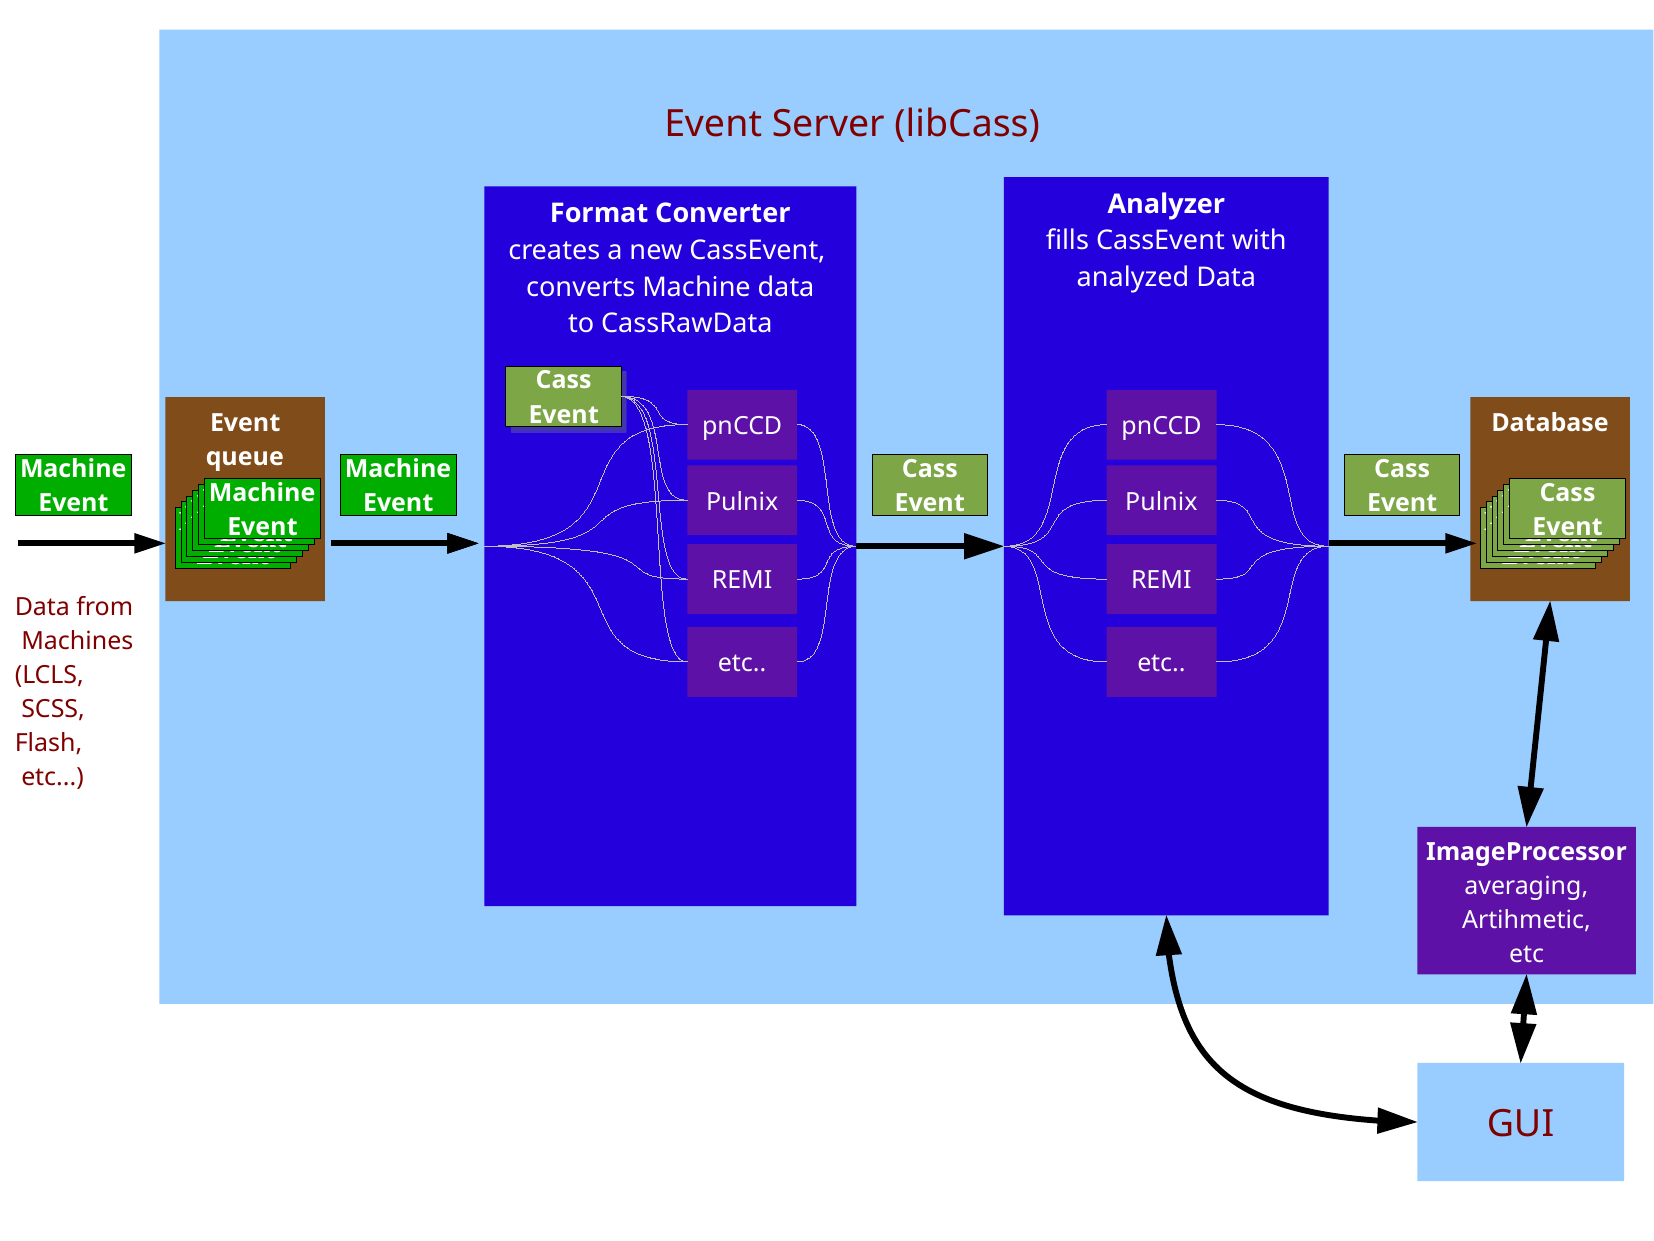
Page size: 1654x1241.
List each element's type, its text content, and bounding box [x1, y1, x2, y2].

text_box GUI [1417, 1062, 1625, 1182]
text_box Event queue [165, 397, 325, 602]
text_box Machine Event [1497, 490, 1614, 551]
text_box Machine Event [192, 490, 309, 551]
text_box ImageProcessor averaging, Artihmetic, etc [1417, 826, 1636, 975]
text_box Machine Event [204, 478, 321, 539]
text_box Machine Event [186, 496, 303, 557]
text_box Machine Event [1486, 501, 1602, 563]
text_box Machine Event [198, 484, 315, 545]
text_box [1168, 546, 1549, 1004]
text_box REMI [687, 544, 798, 615]
text_box Event Server (libCass) [649, 88, 1044, 149]
text_box Machine Event [1480, 507, 1596, 569]
text_box pnCCD [687, 389, 798, 460]
text_box Pulnix [1106, 465, 1217, 536]
text_box Machine Event [1492, 496, 1608, 557]
text_box etc.. [687, 626, 798, 697]
text_box Cass Event [872, 454, 988, 516]
text_box [159, 29, 1654, 1004]
text_box REMI [1106, 544, 1217, 615]
text_box Cass Event [505, 366, 622, 427]
text_box Format Converter creates a new CassEvent, converts Machine data to CassRawData [484, 186, 857, 907]
text_box Machine Event [340, 454, 457, 516]
text_box Machine Event [15, 454, 132, 516]
text_box Analyzer fills CassEvent with analyzed Data [1003, 177, 1329, 916]
text_box Cass Event [1509, 478, 1626, 539]
text_box Pulnix [687, 465, 798, 536]
text_box Machine Event [175, 507, 291, 569]
text_box Data from Machines (LCLS, SCSS, Flash, etc...) [0, 581, 148, 827]
text_box Machine Event [1503, 484, 1620, 545]
text_box Machine Event [181, 501, 297, 563]
text_box Cass Event [1344, 454, 1460, 516]
text_box etc.. [1106, 626, 1217, 697]
text_box pnCCD [1106, 389, 1217, 460]
text_box Database [1470, 397, 1630, 602]
